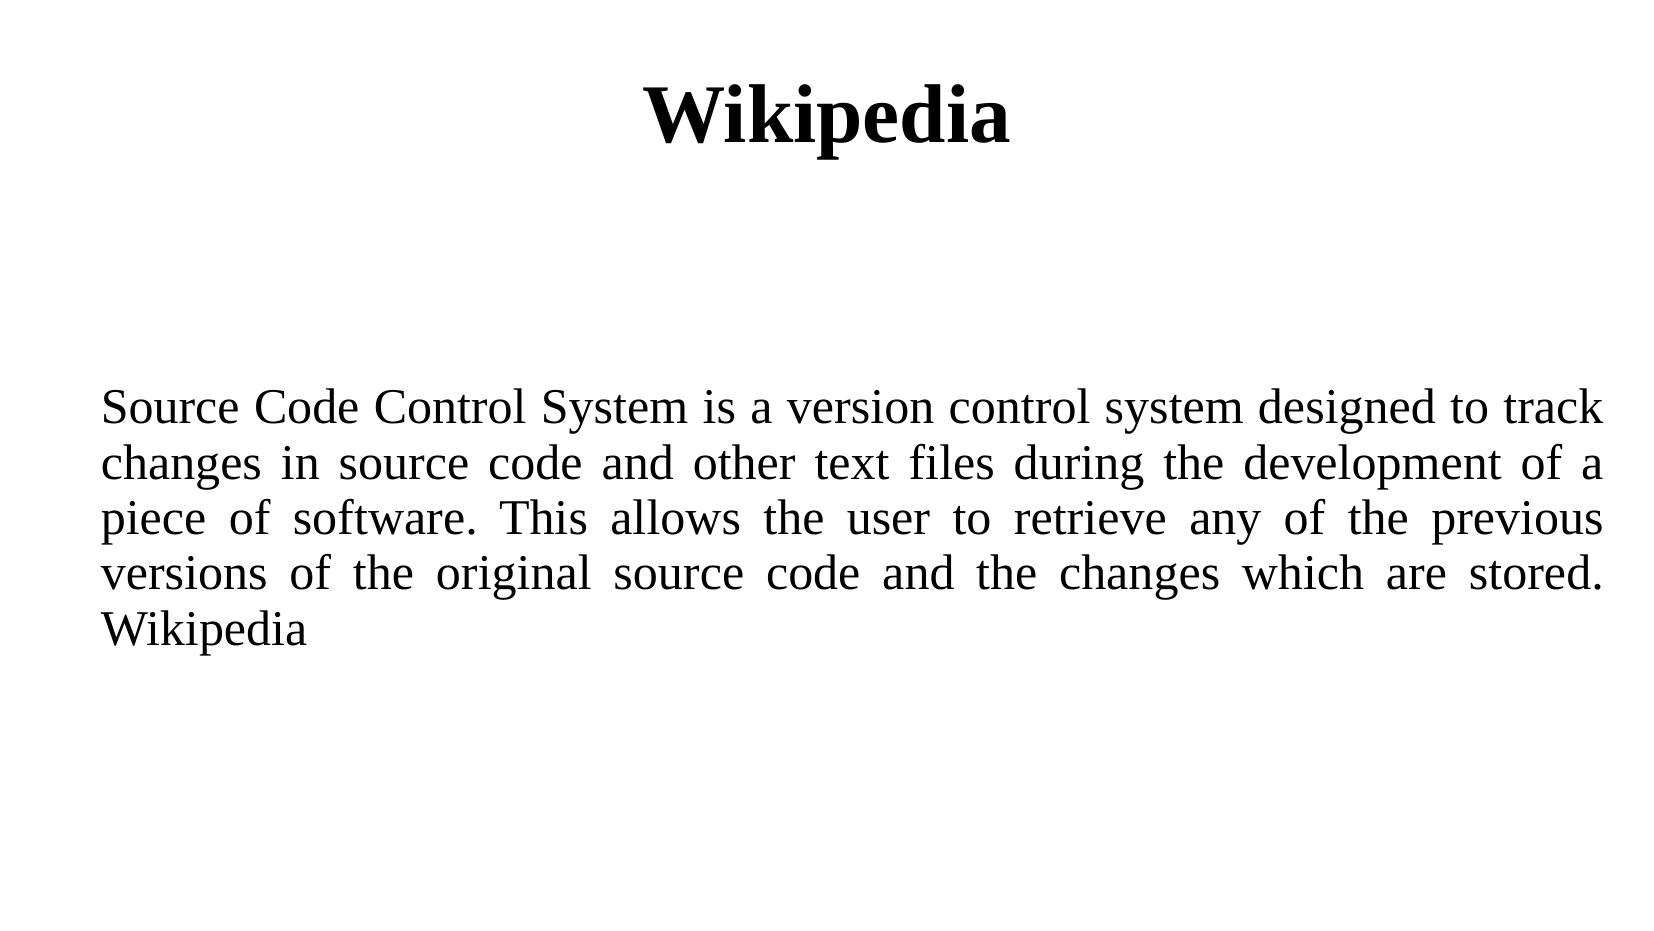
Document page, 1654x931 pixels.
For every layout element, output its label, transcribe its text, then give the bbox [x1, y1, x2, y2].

list Source Code Control System is a version control system designed to track changes in source code and other text files during the development of a piece of software. This allows the user to retrieve any of the previous versions of the original source code and the changes which are stored. Wikipedia [30, 210, 1606, 826]
title Wikipedia [82, 37, 1571, 193]
